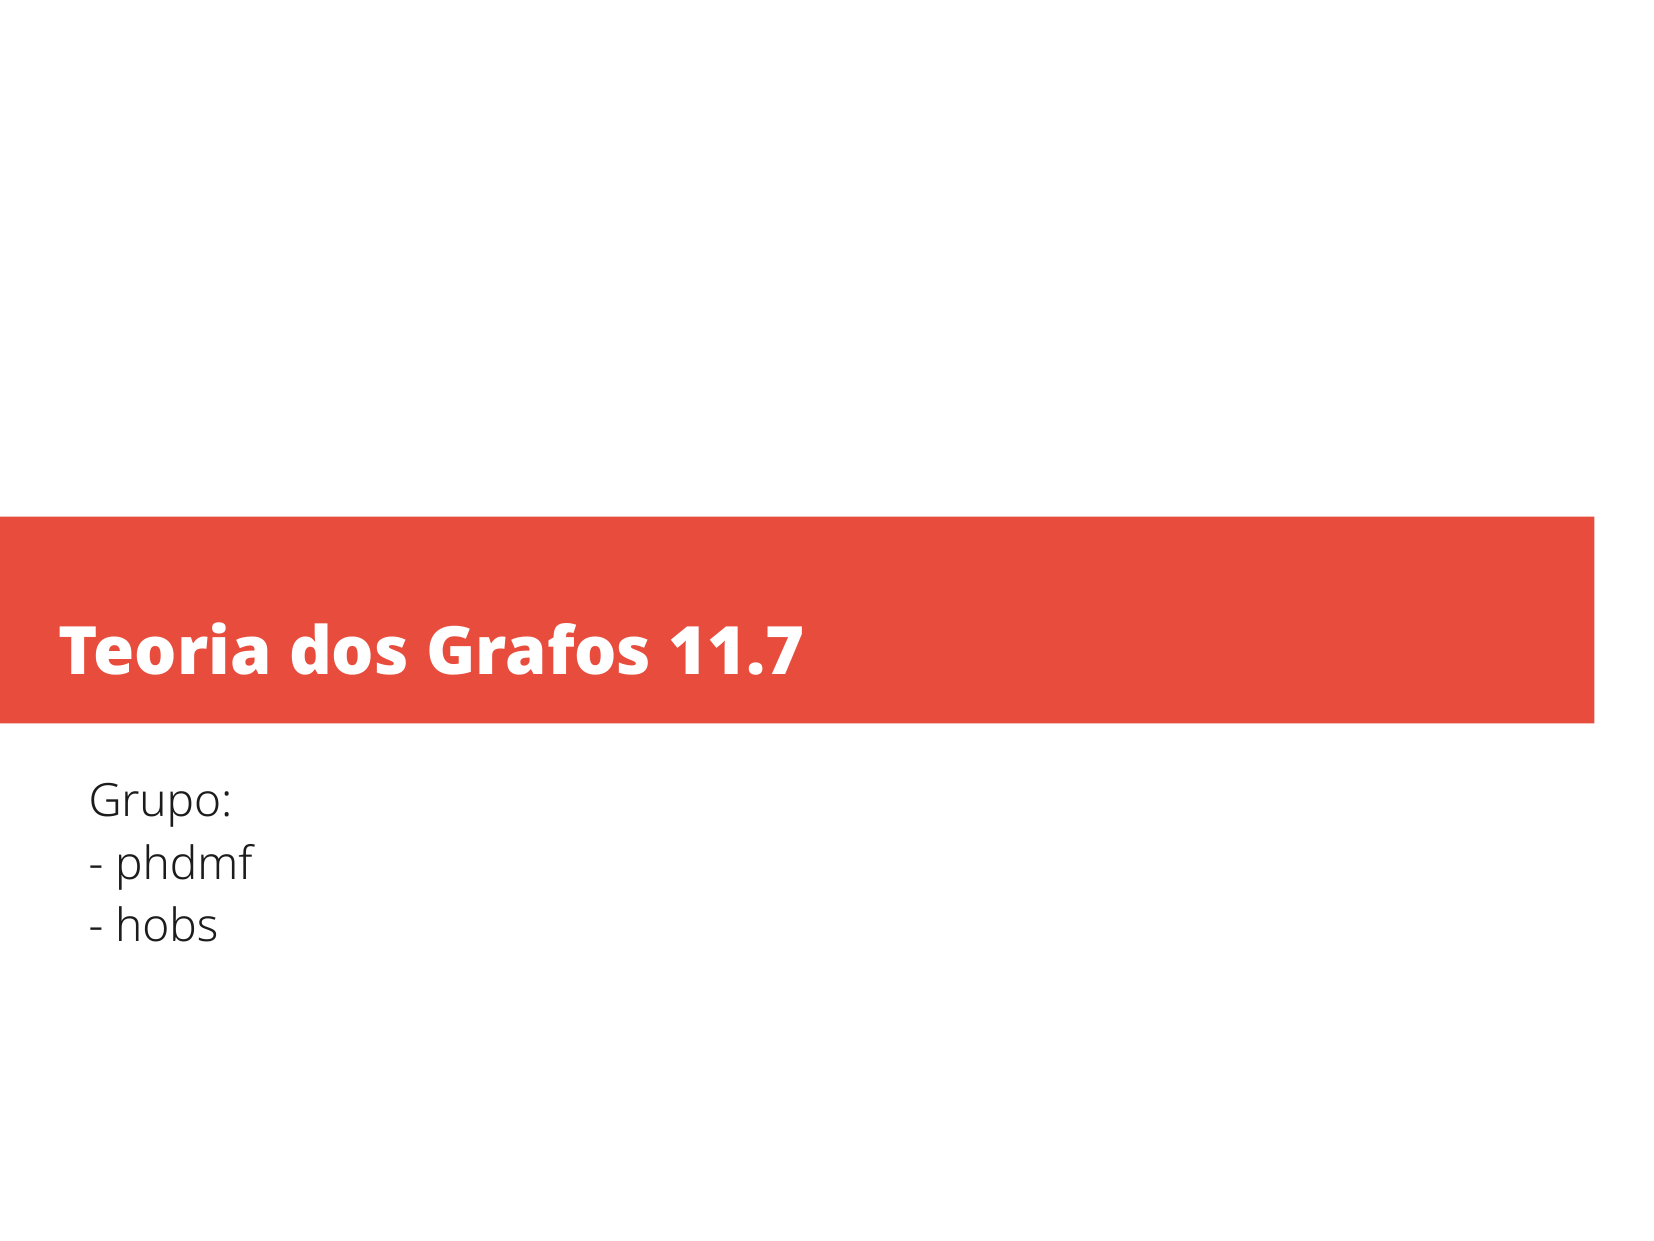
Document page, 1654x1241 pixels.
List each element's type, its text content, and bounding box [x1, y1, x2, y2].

subtitle Grupo: - phdmf - hobs [88, 767, 1595, 1182]
title Teoria dos Grafos 11.7 [59, 546, 1595, 694]
